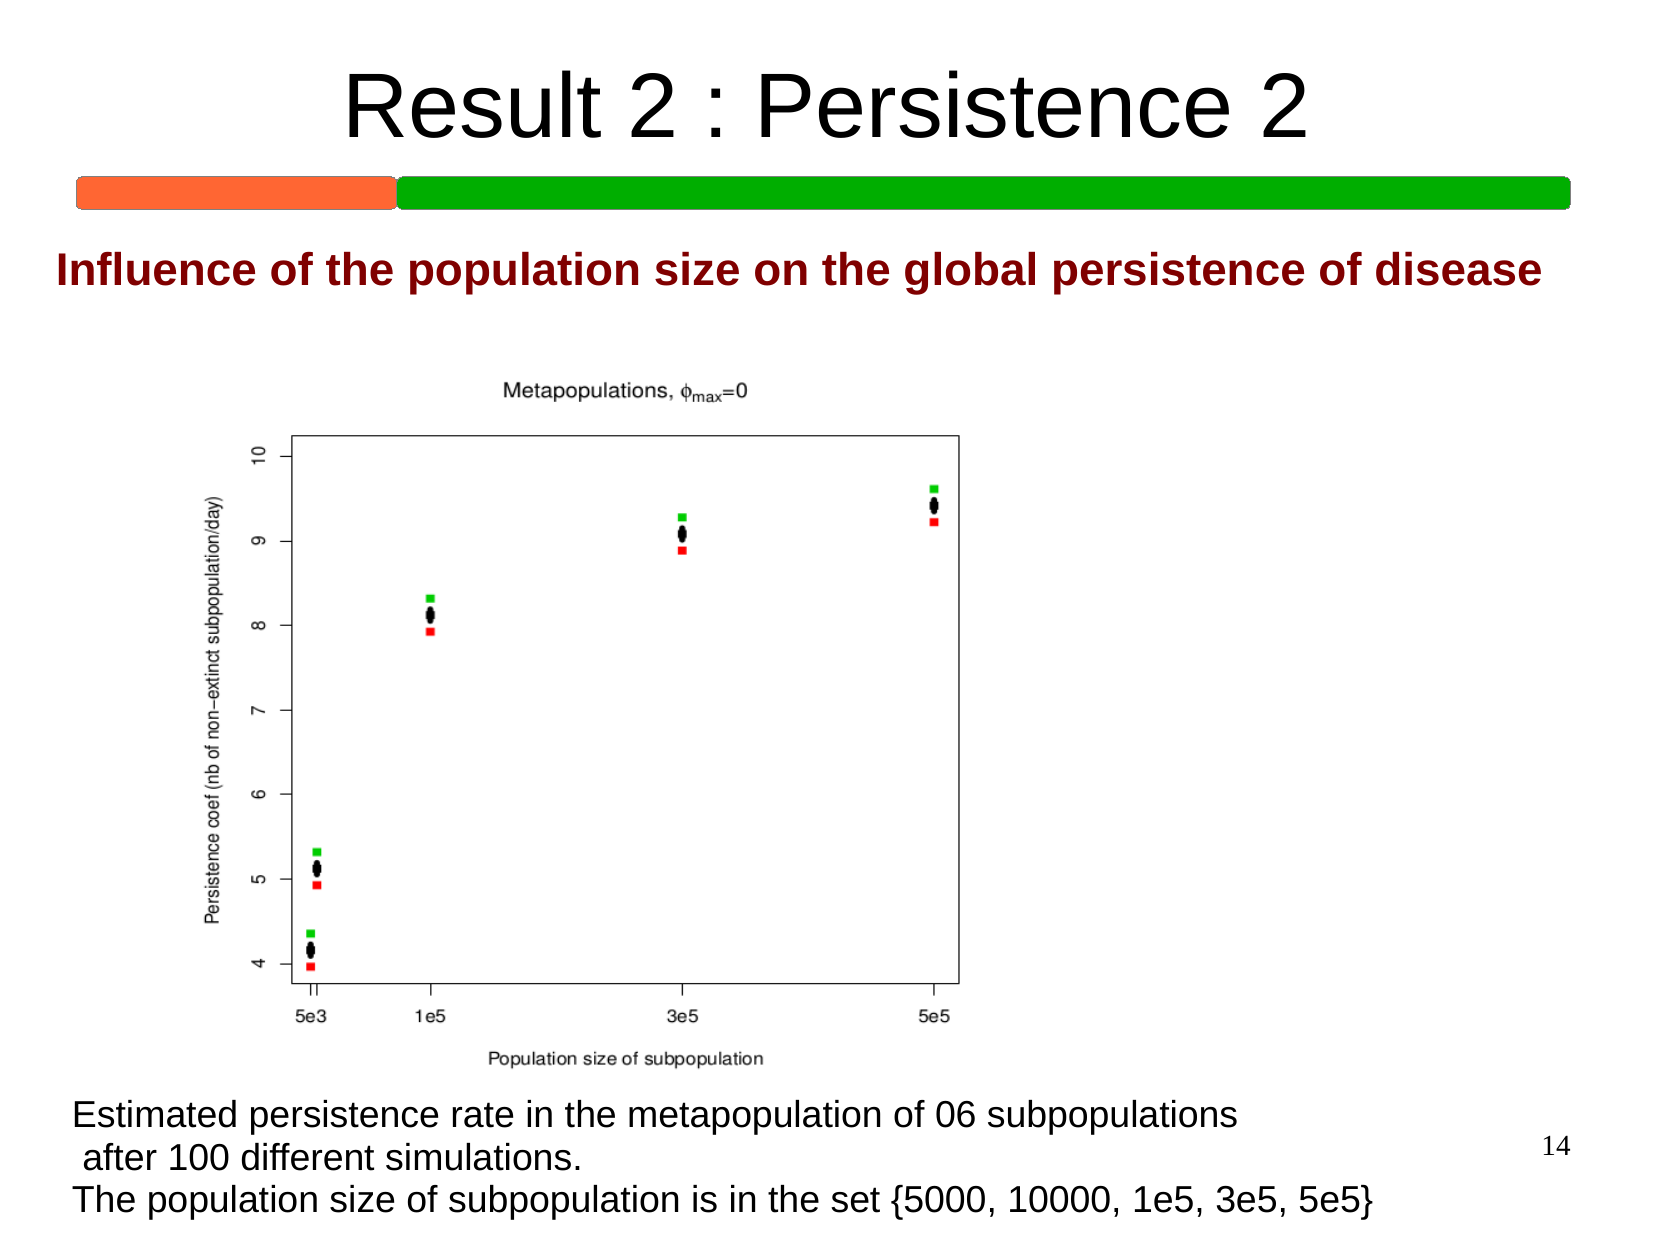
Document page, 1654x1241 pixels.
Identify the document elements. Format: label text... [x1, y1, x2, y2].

title Result 2 : Persistence 2 [82, 2, 1571, 180]
text_box Estimated persistence rate in the metapopulation of 06 subpopulations after 100 different simulations. The population size of subpopulation is in the set {5000, 10000, 1e5, 3e5, 5e5} [57, 1086, 1389, 1228]
text_box Influence of the population size on the global persistence of disease [41, 236, 1559, 304]
text_box [76, 176, 1571, 210]
picture [200, 356, 981, 1075]
